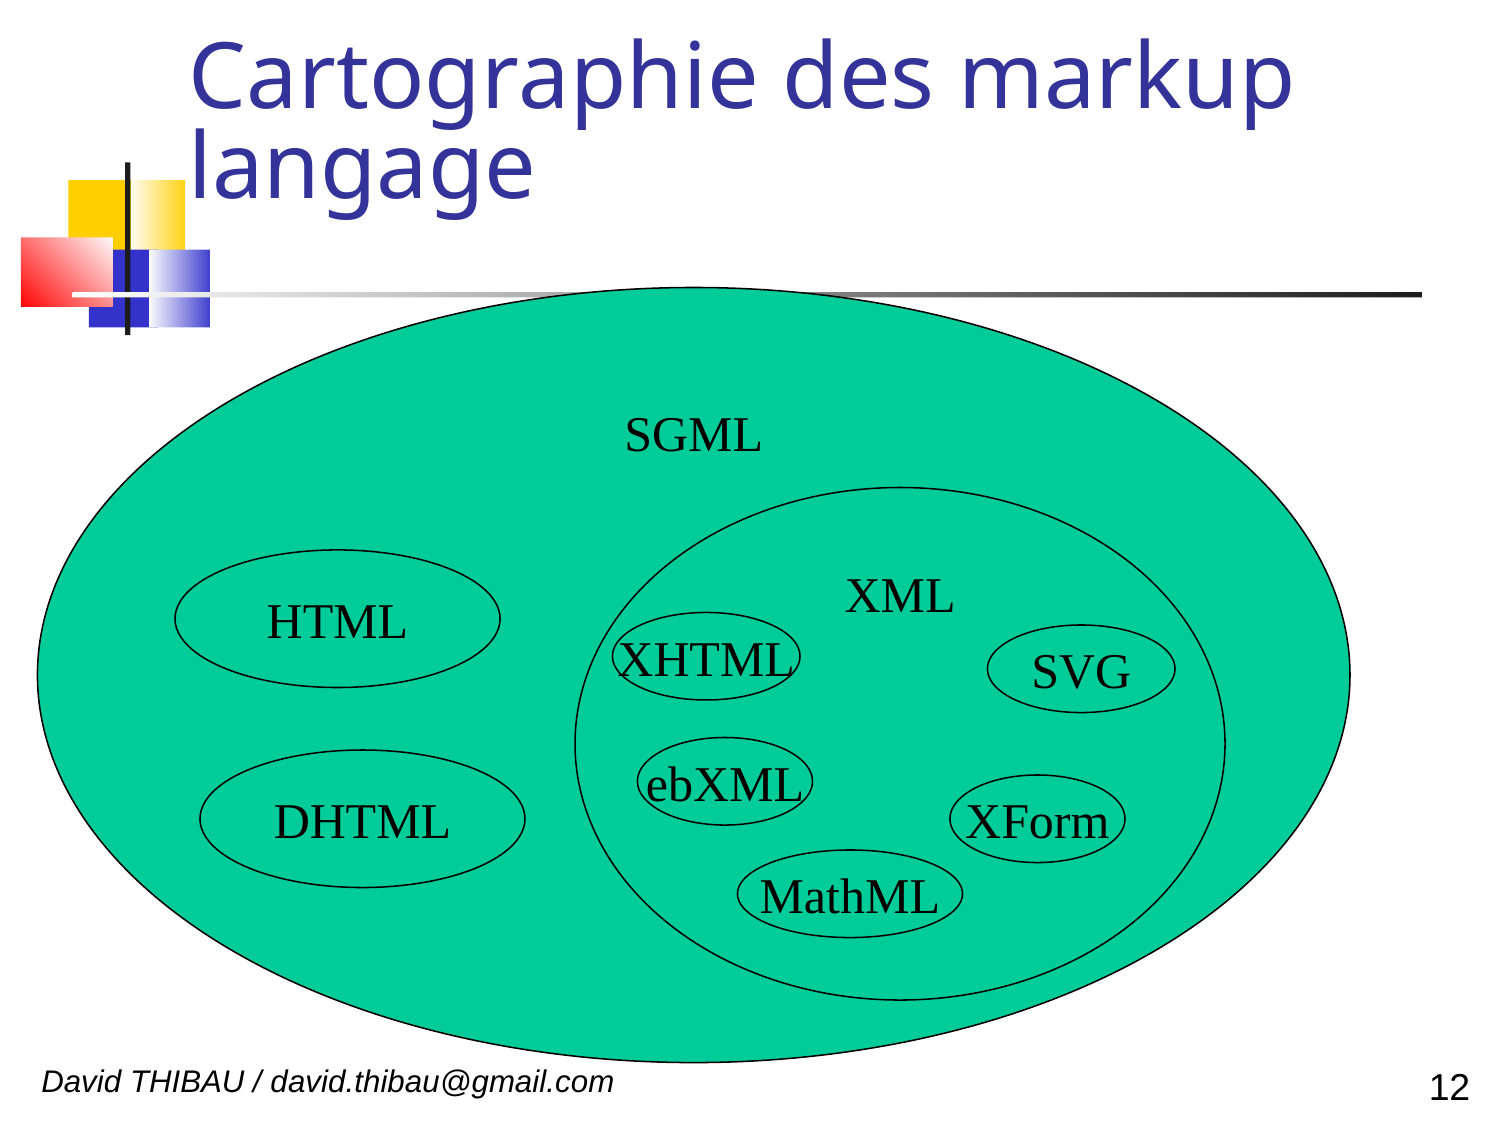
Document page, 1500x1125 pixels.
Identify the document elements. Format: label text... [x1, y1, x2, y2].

text_box SVG [987, 624, 1176, 713]
text_box MathML [737, 849, 963, 938]
text_box XML [575, 487, 1226, 1001]
text_box XForm [949, 774, 1126, 863]
text_box ebXML [637, 737, 813, 826]
text_box SGML [37, 287, 1351, 1063]
title Cartographie des markup langage [188, 13, 1467, 240]
text_box XHTML [612, 612, 801, 700]
text_box HTML [174, 549, 501, 688]
text_box DHTML [199, 750, 526, 888]
